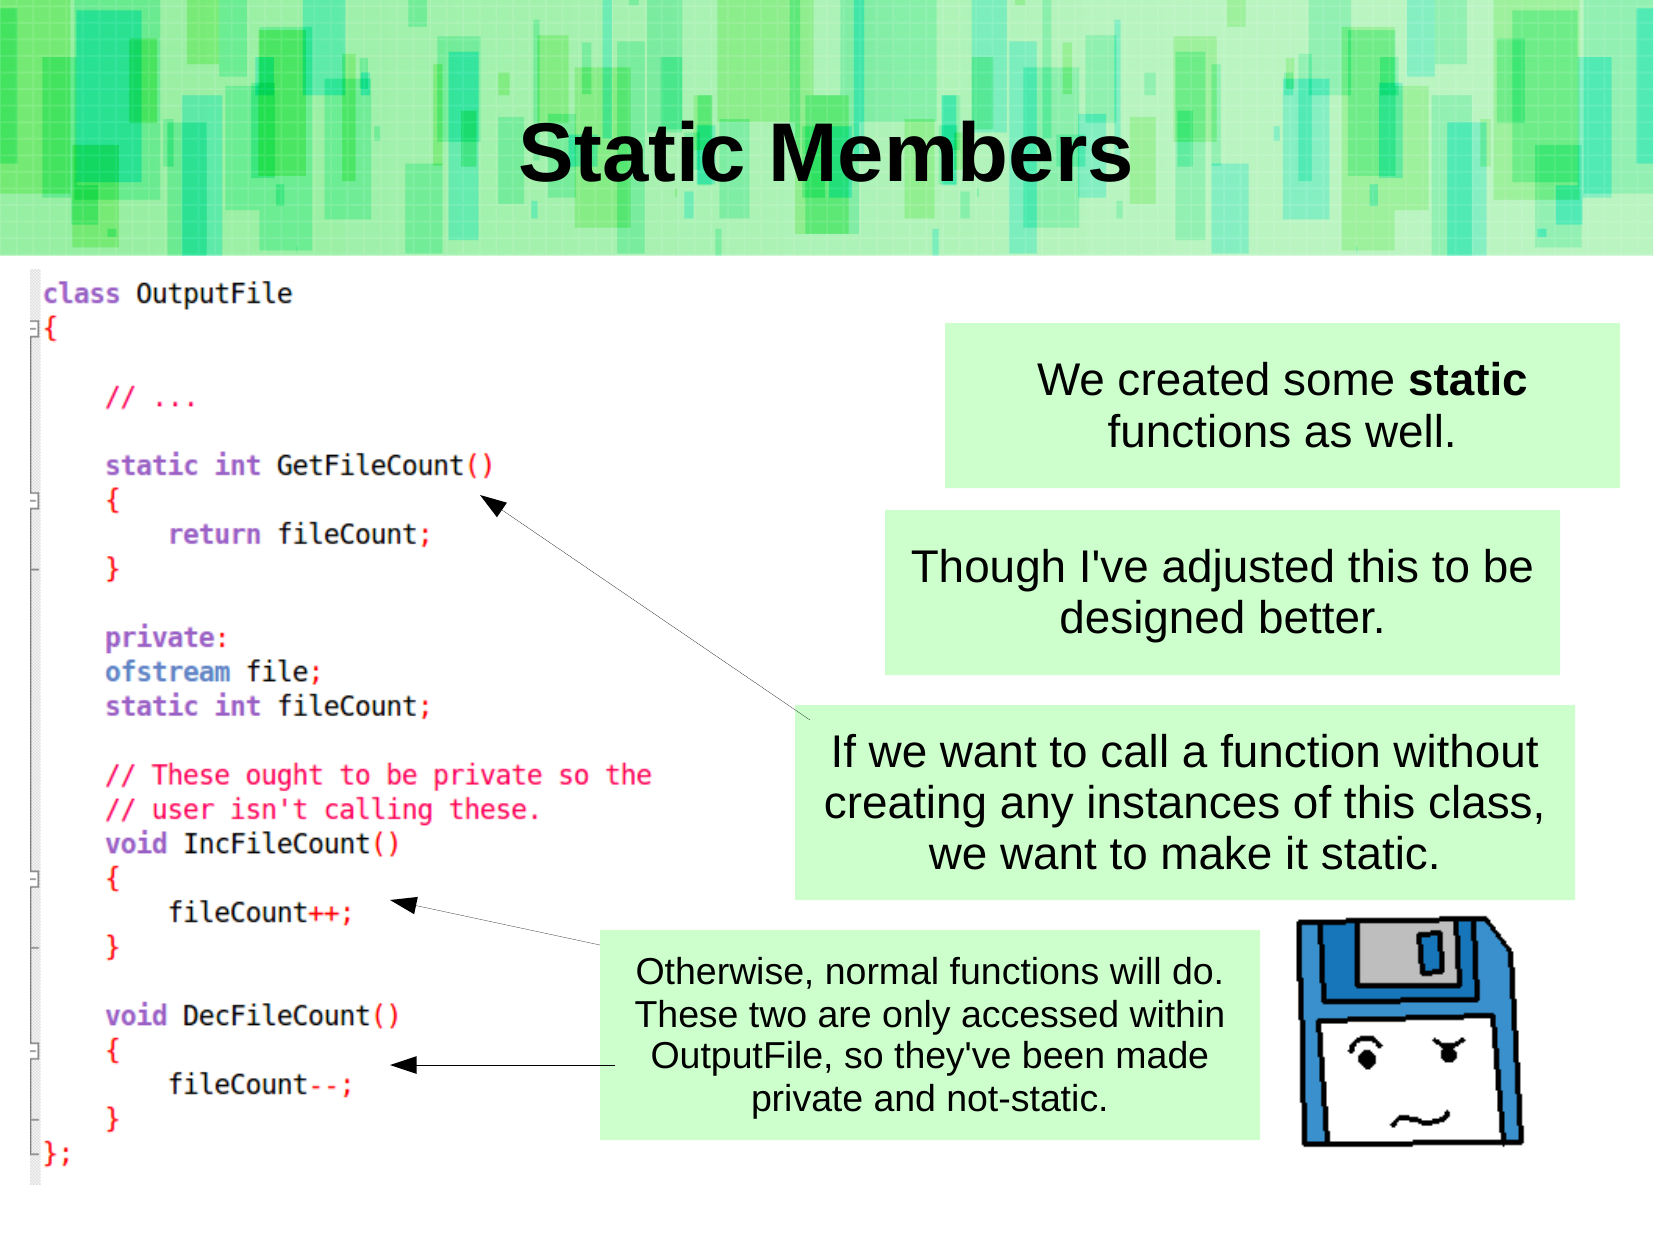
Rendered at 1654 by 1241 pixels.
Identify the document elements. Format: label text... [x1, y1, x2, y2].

text_box Though I've adjusted this to be designed better. [885, 510, 1561, 676]
text_box Otherwise, normal functions will do. These two are only accessed within OutputFile, so they've been made private and not-static. [600, 930, 1261, 1141]
text_box We created some static functions as well. [945, 323, 1621, 489]
picture [0, 0, 1654, 1241]
title Static Members [82, 49, 1571, 257]
text_box If we want to call a function without creating any instances of this class, we want to make it static. [795, 705, 1576, 901]
